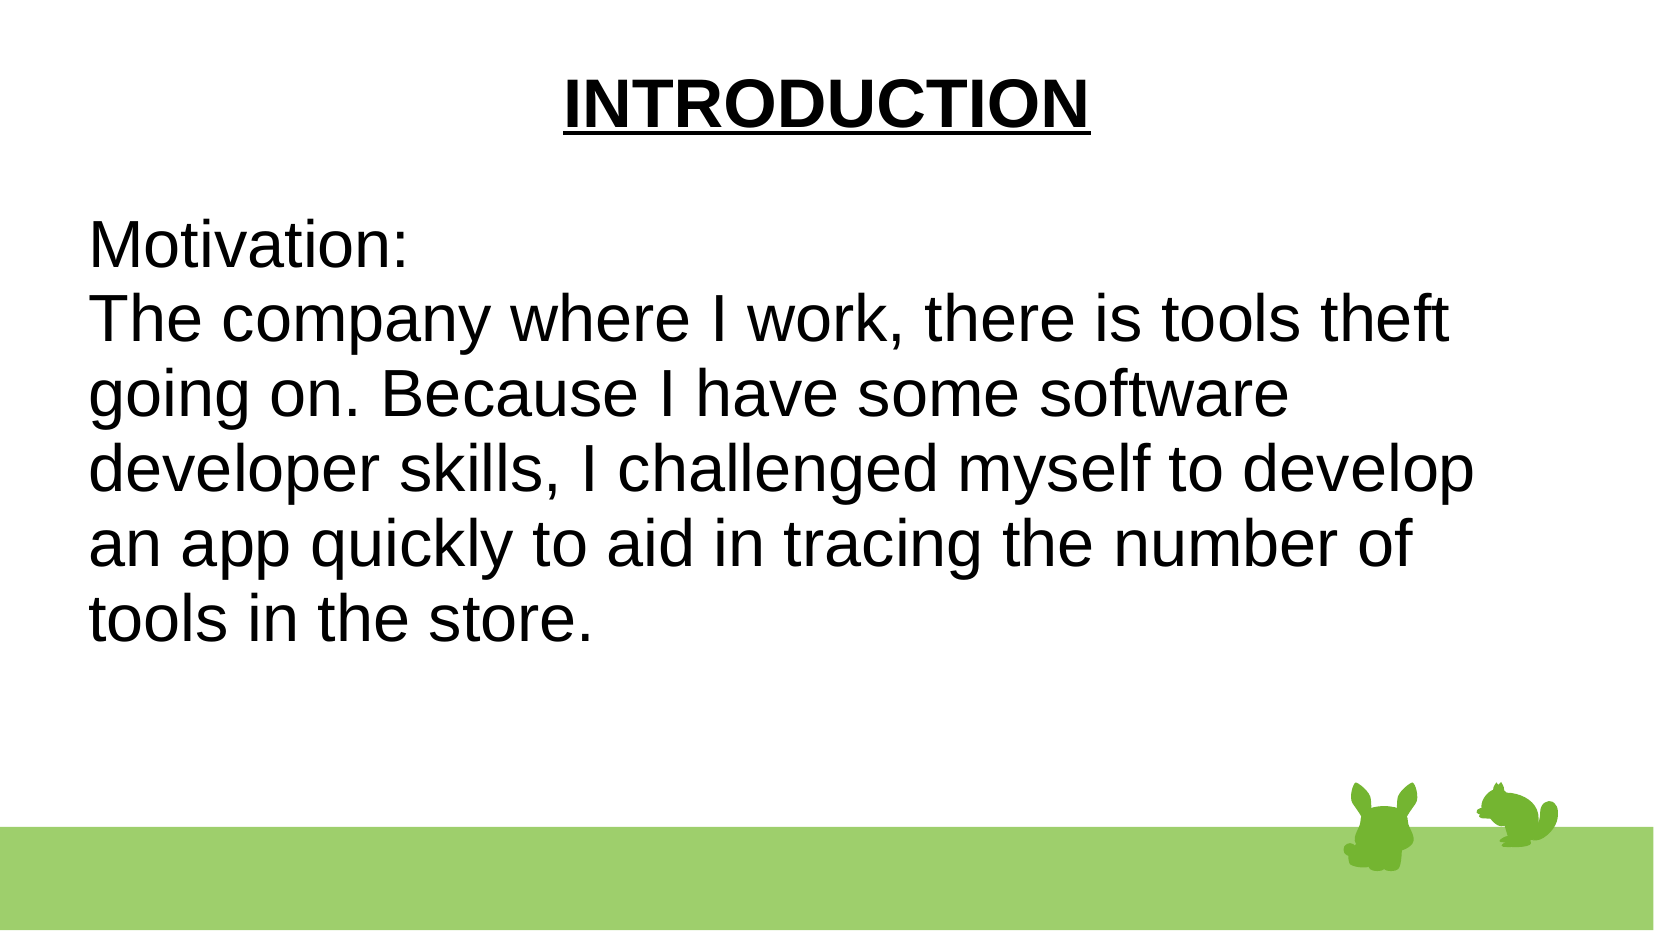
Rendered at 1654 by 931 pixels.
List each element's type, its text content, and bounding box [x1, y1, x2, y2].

title INTRODUCTION [88, 29, 1565, 178]
subtitle Motivation: The company where I work, there is tools theft going on. Because I have some software developer skills, I challenged myself to develop an app quickly to aid in tracing the number of tools in the store. [88, 206, 1565, 739]
